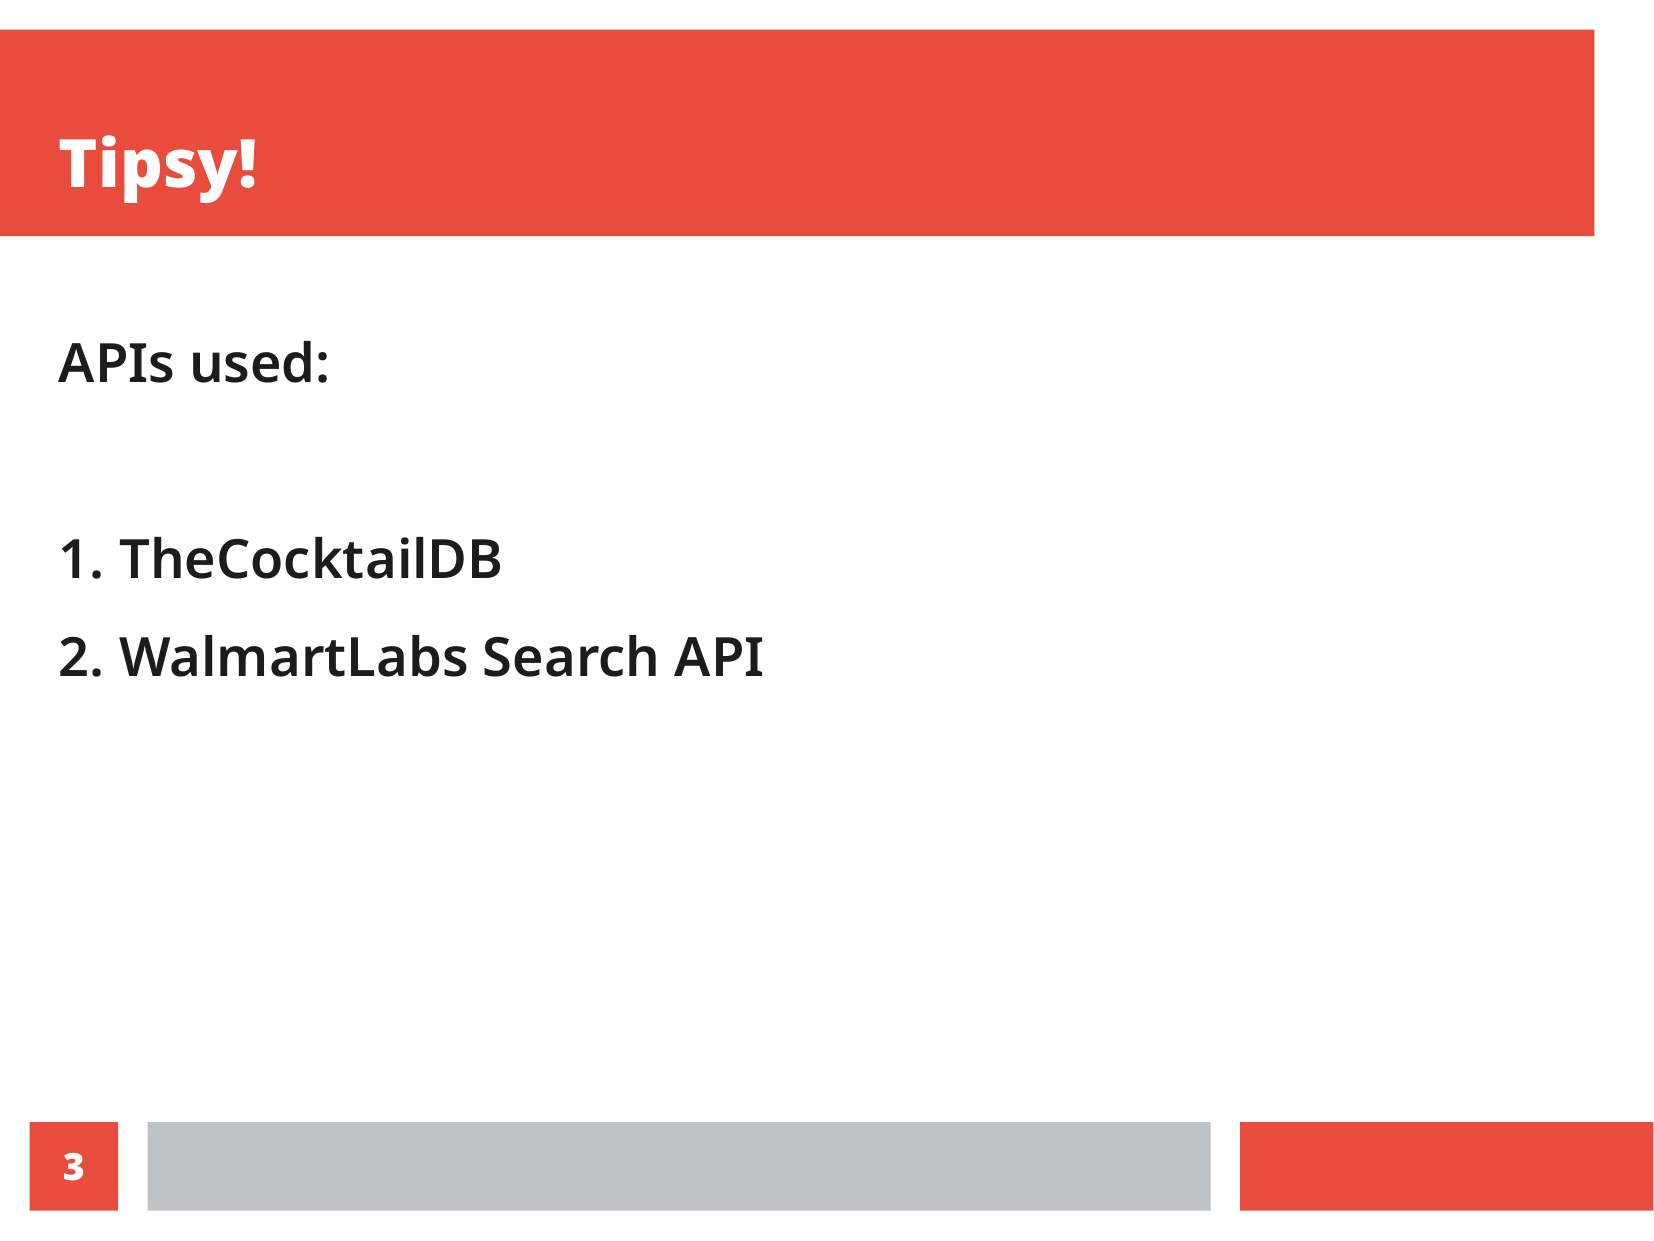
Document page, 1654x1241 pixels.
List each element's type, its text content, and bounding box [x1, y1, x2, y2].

title Tipsy! [59, 59, 1595, 207]
list APIs used: 1. TheCocktailDB 2. WalmartLabs Search API [59, 324, 1565, 1093]
